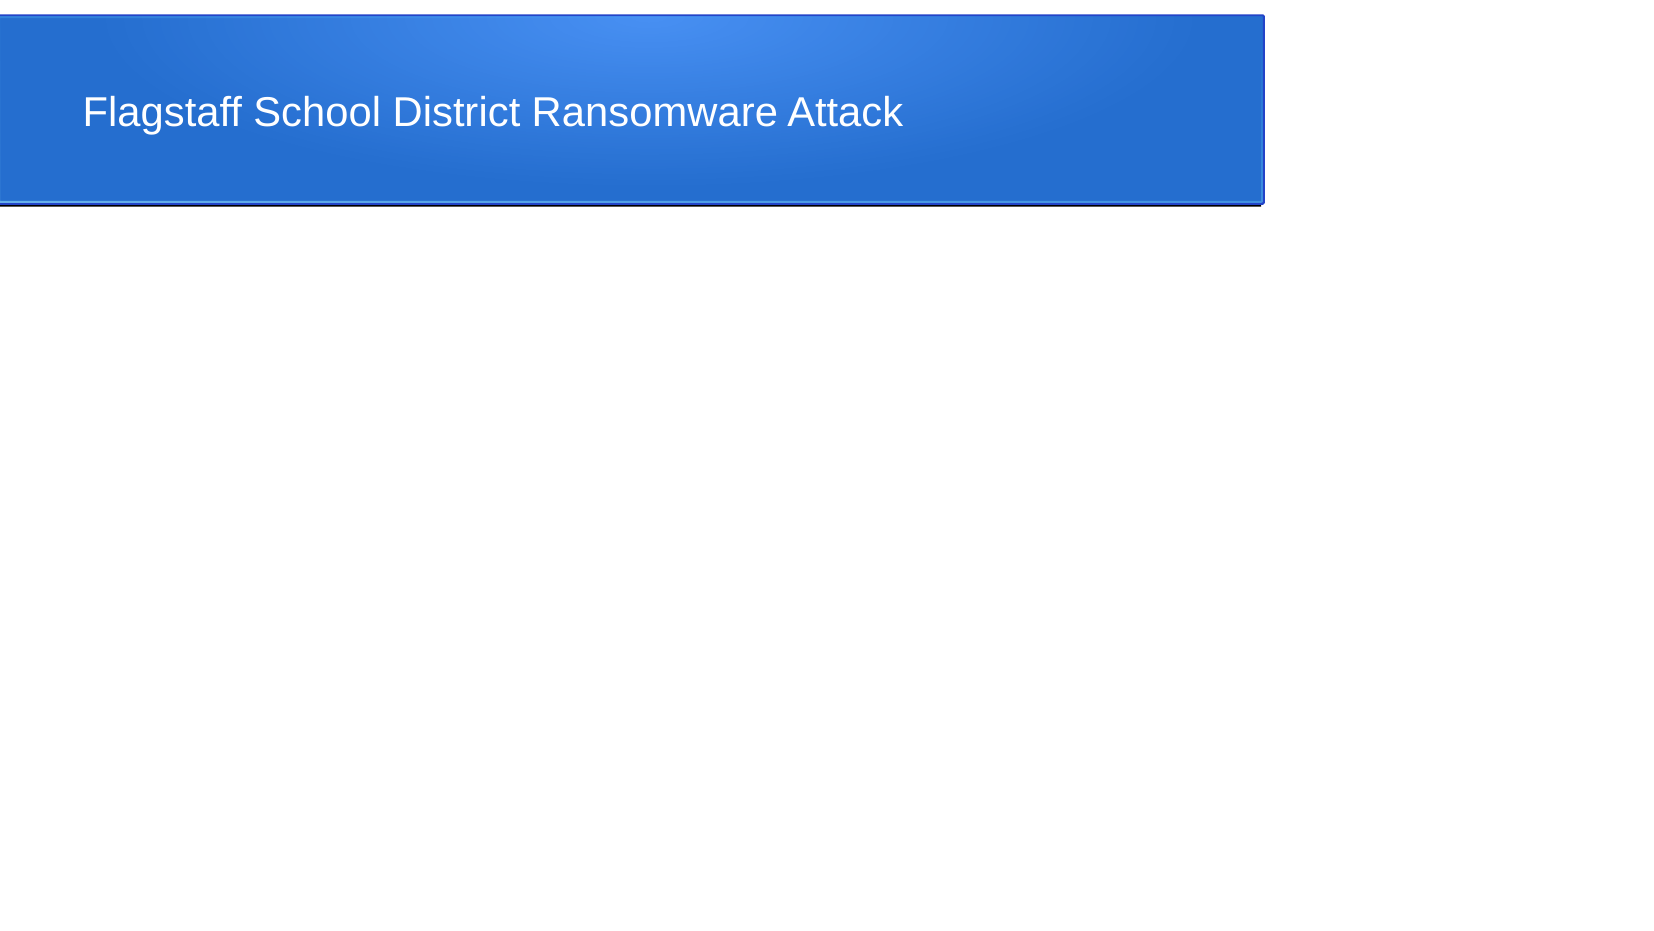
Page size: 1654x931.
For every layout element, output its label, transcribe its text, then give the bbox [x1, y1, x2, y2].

title Flagstaff School District Ransomware Attack [82, 35, 1235, 189]
